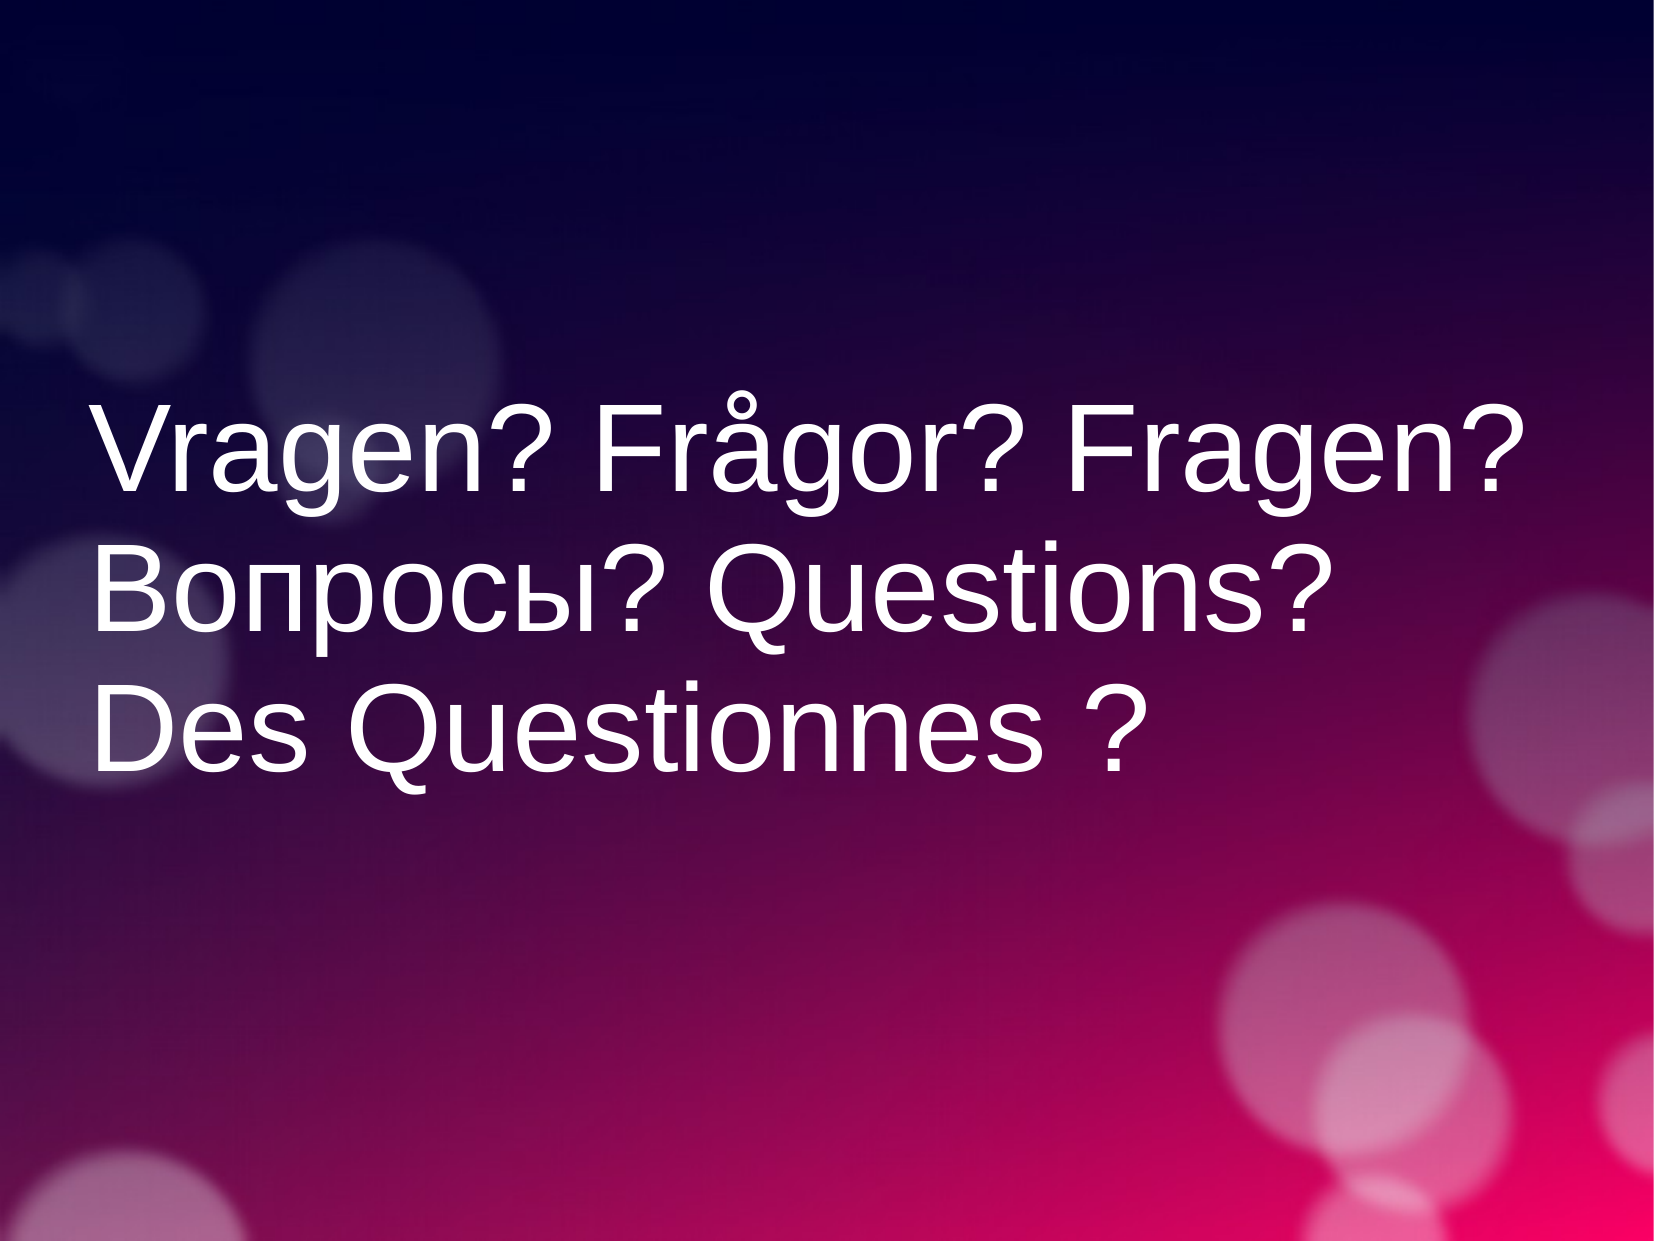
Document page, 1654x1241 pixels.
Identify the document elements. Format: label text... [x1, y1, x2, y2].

title Vragen? Frågor? Fragen? Вопросы? Questions? Des Questionnes ? [88, 378, 1577, 798]
picture [0, 0, 1654, 1241]
